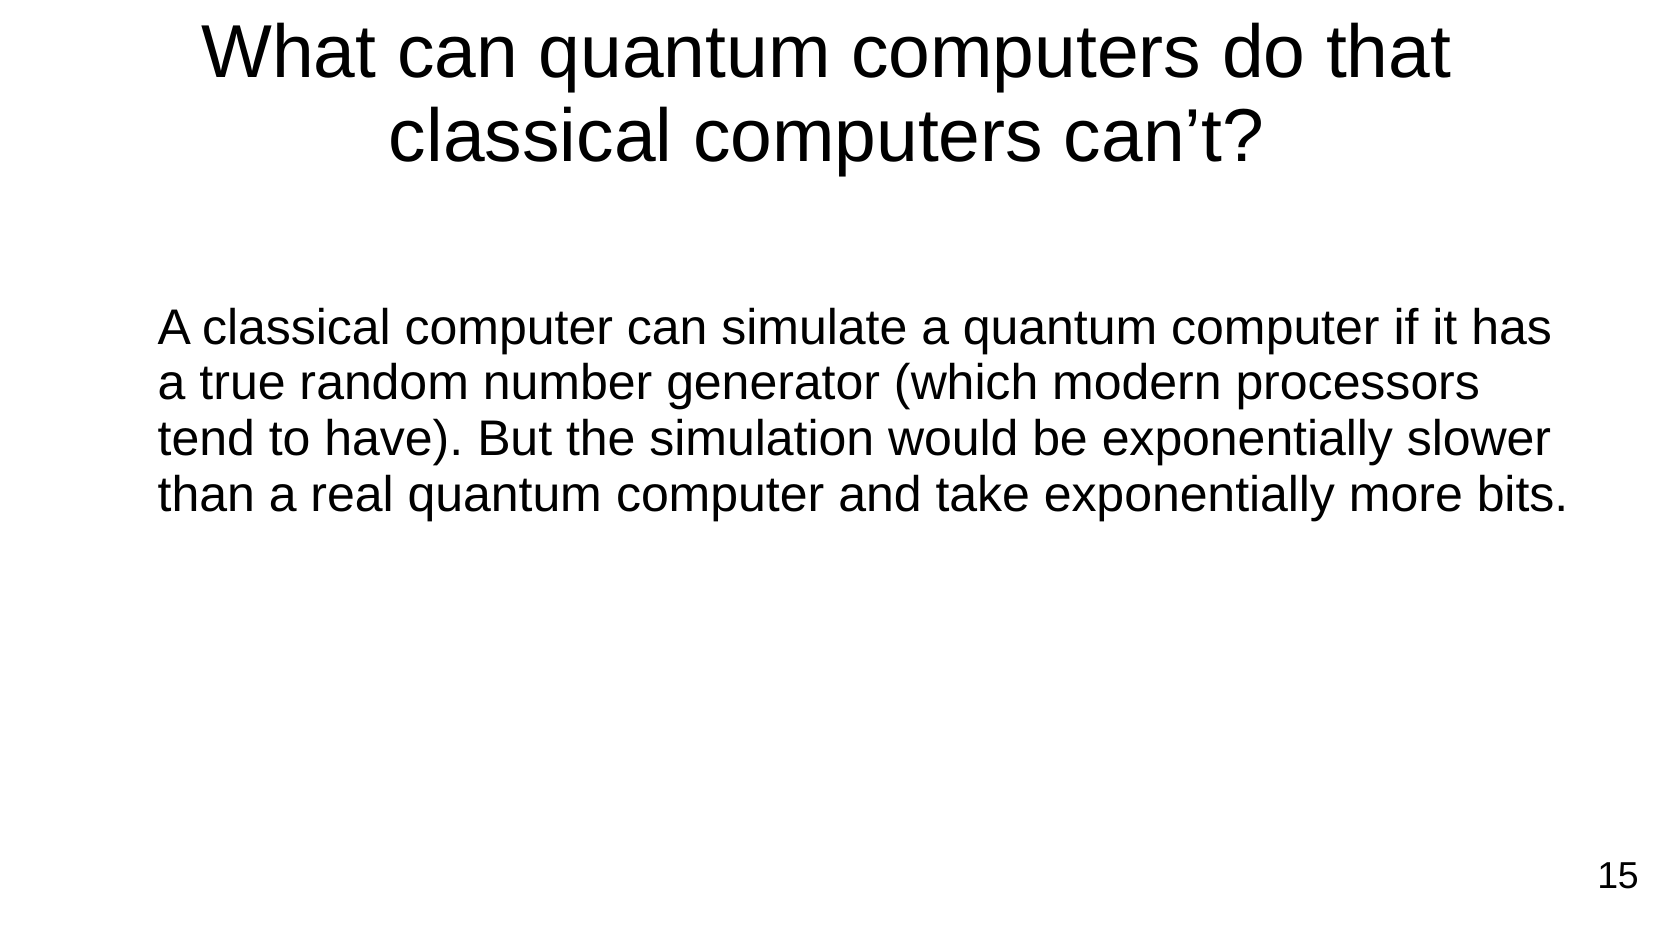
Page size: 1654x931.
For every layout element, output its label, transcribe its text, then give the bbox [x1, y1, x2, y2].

list A classical computer can simulate a quantum computer if it has a true random number generator (which modern processors tend to have). But the simulation would be exponentially slower than a real quantum computer and take exponentially more bits. [86, 187, 1575, 826]
title What can quantum computers do that classical computers can’t? [82, 9, 1571, 178]
